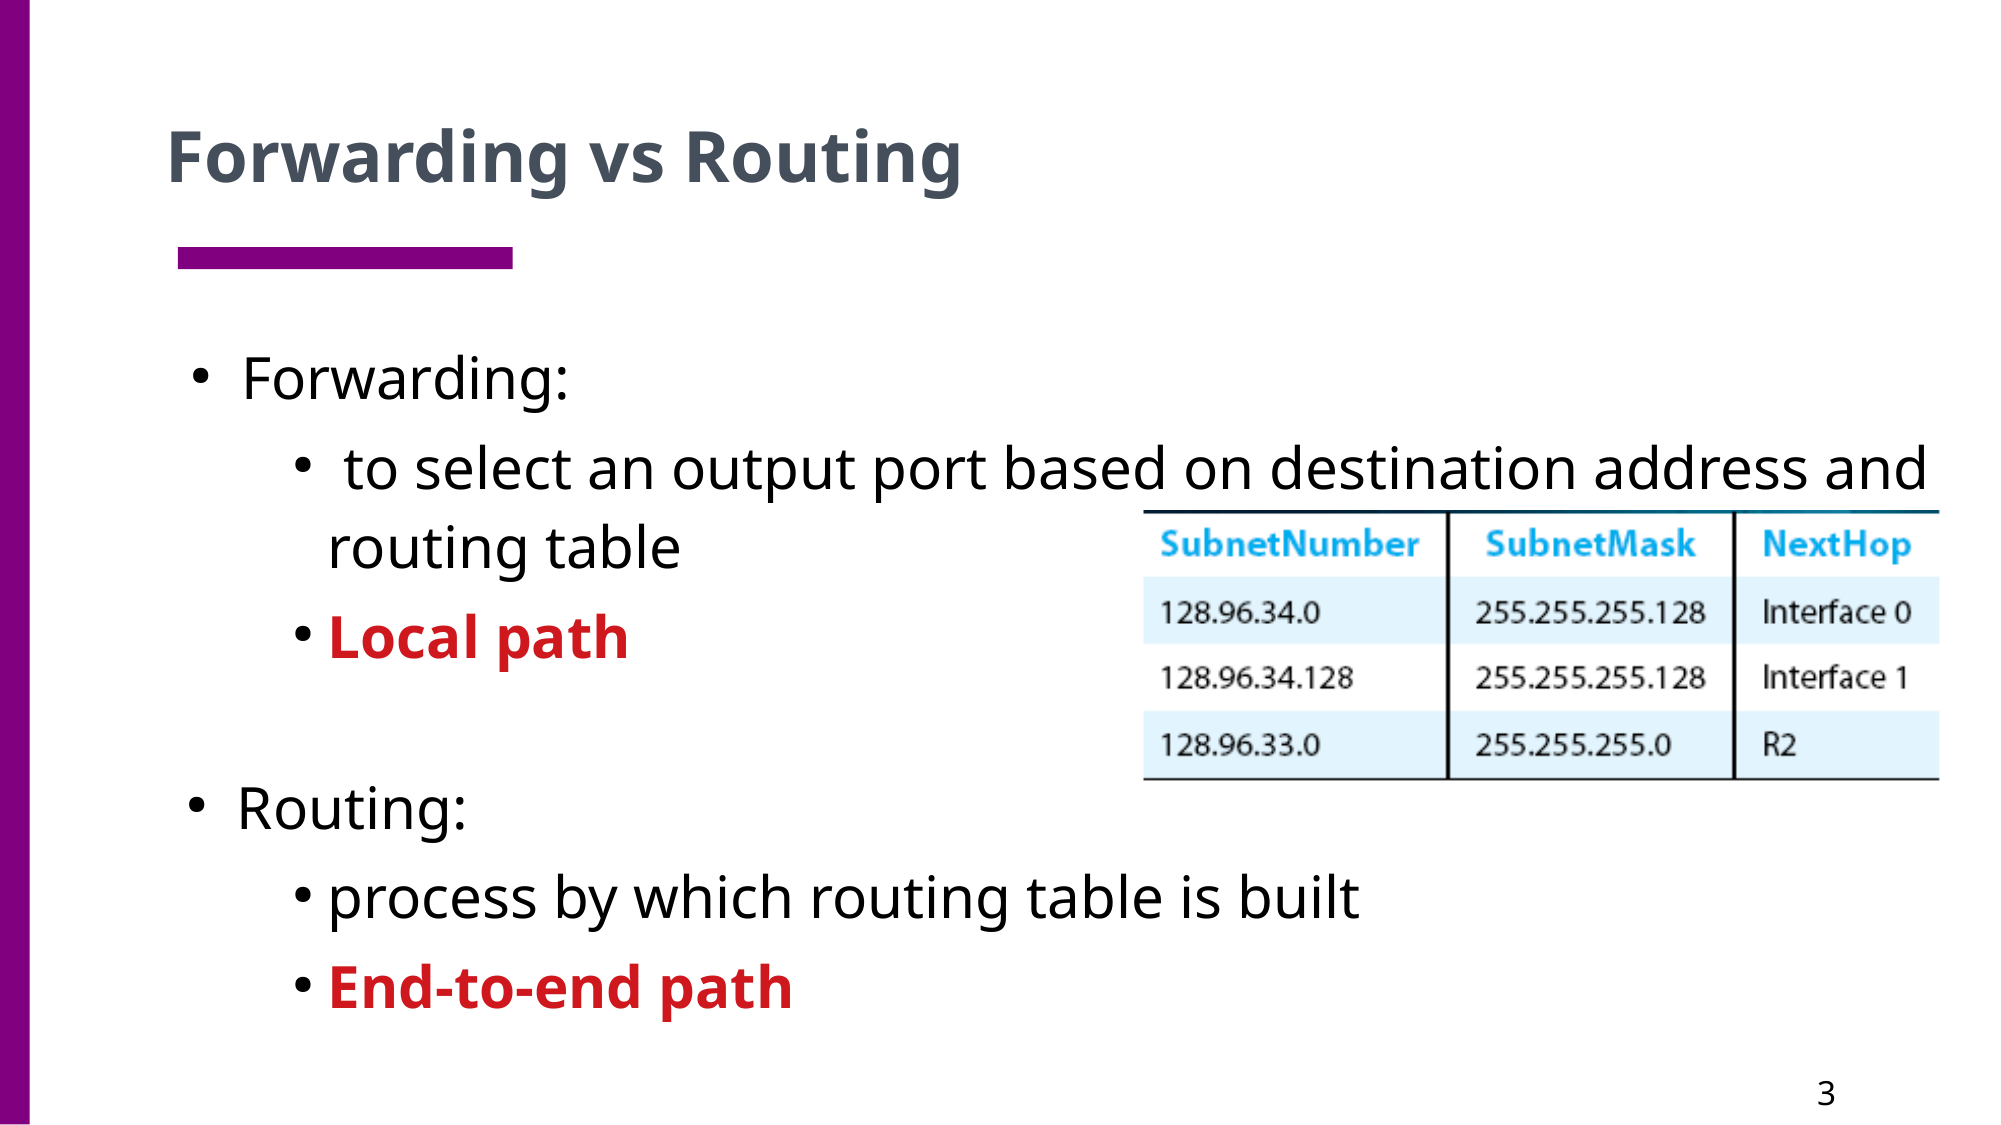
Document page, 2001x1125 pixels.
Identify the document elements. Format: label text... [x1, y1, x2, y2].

picture [1140, 510, 1954, 796]
text_box Forwarding: to select an output port based on destination address and routing table Local path Routing: process by which routing table is built End-to-end path [100, 329, 2000, 968]
text_box Forwarding vs Routing [151, 0, 1849, 212]
